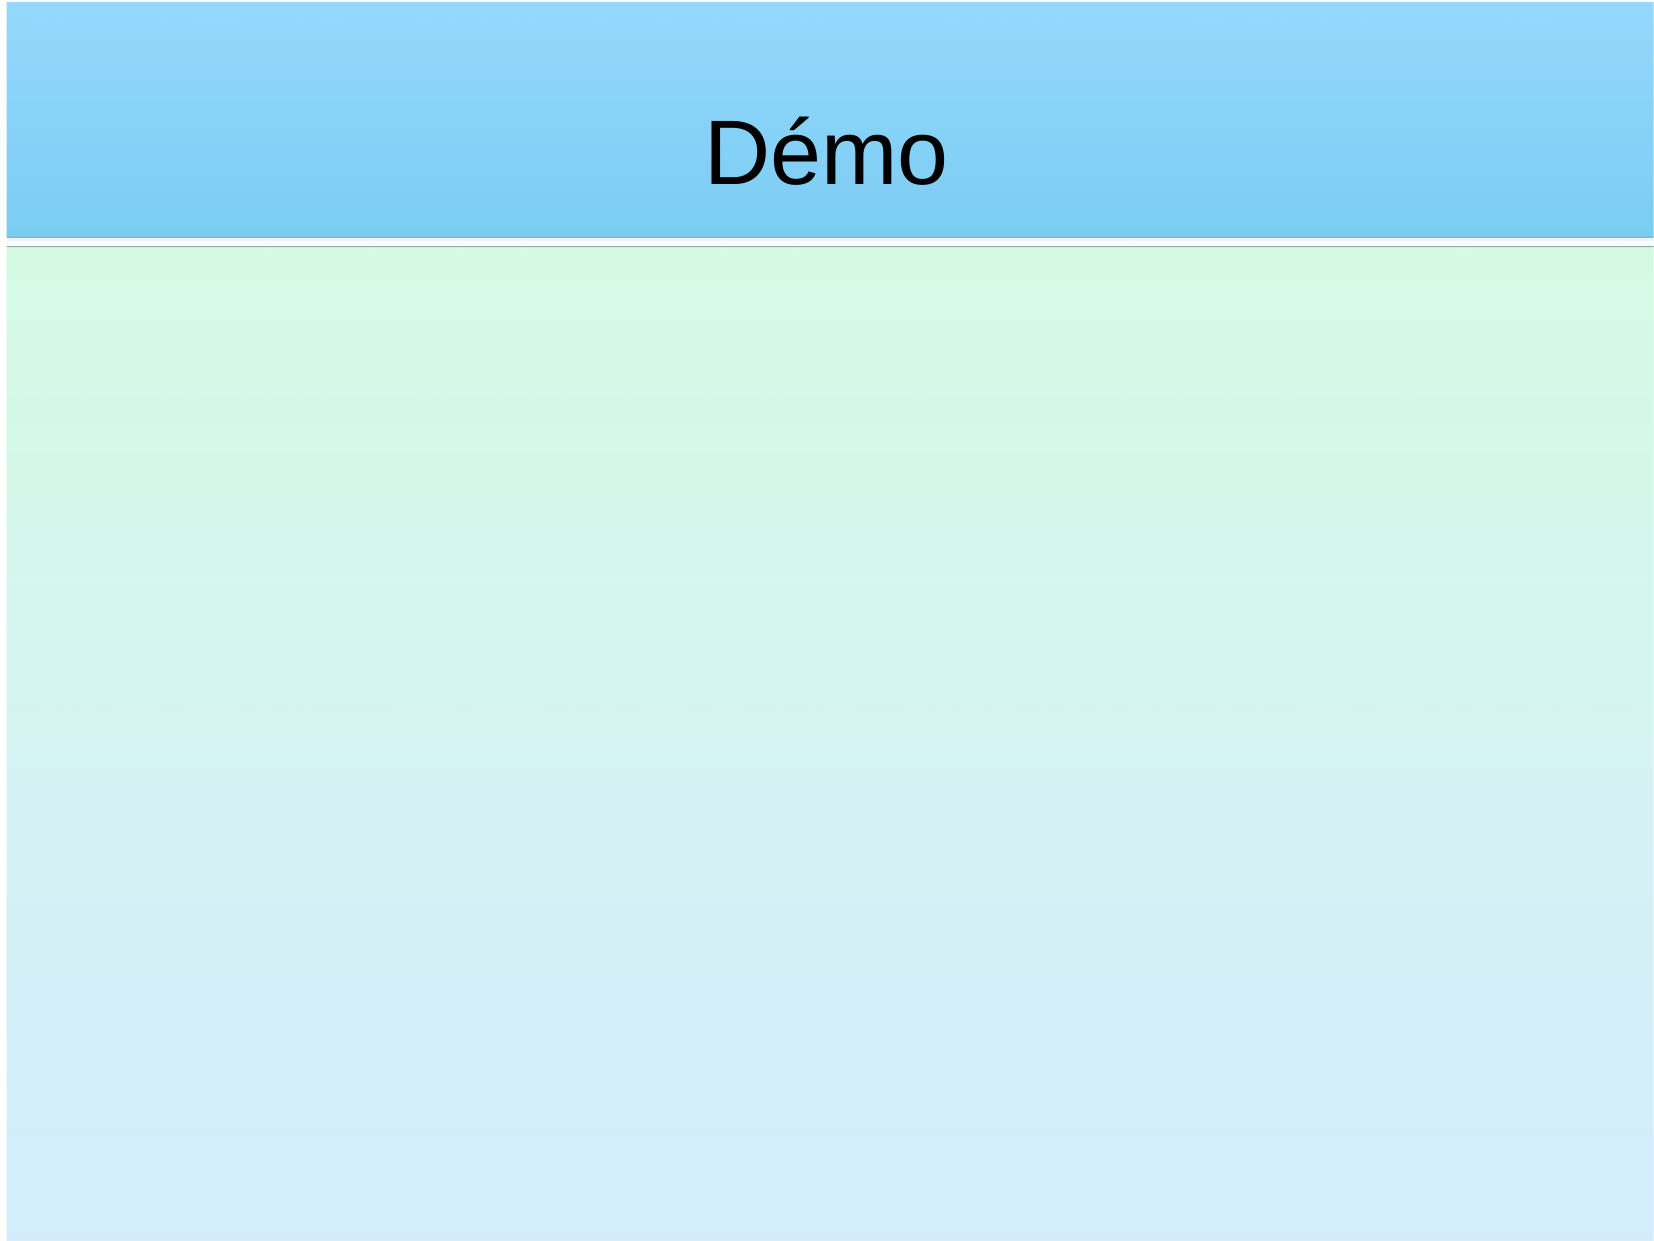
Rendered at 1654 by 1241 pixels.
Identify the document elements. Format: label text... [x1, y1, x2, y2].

picture [6, 2, 1654, 1241]
title Démo [82, 49, 1571, 257]
